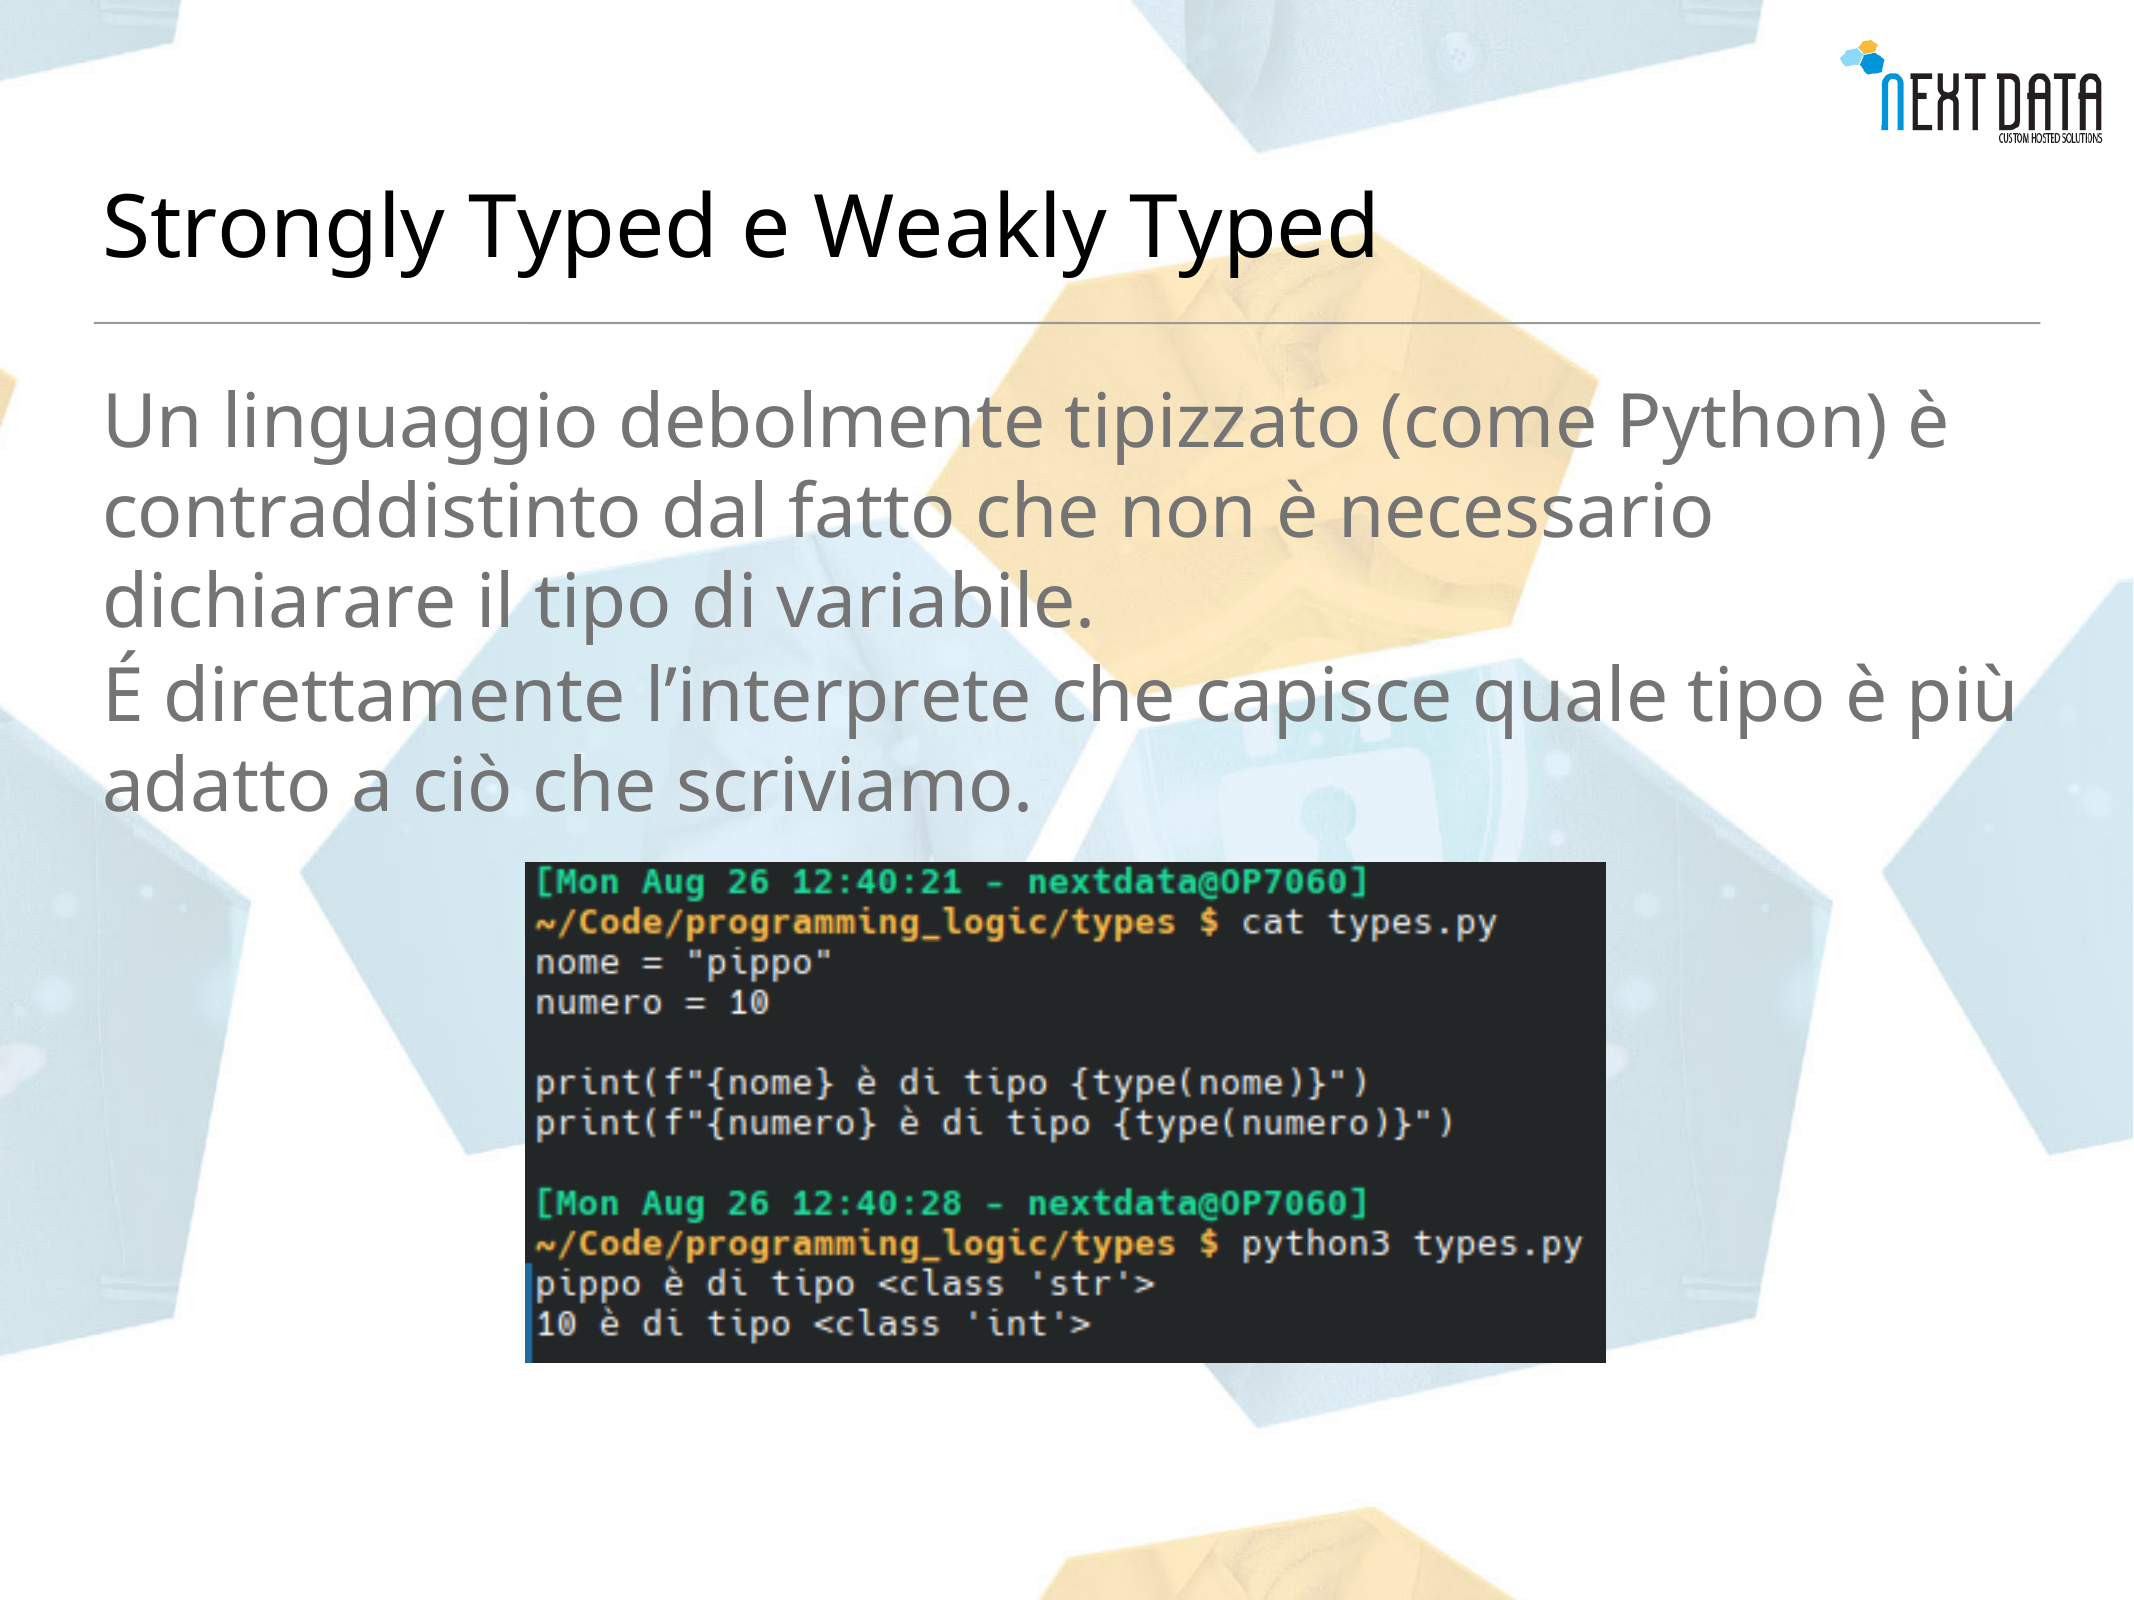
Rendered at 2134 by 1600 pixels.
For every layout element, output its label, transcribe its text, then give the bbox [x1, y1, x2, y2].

text_box Un linguaggio debolmente tipizzato (come Python) è contraddistinto dal fatto che non è necessario dichiarare il tipo di variabile. É direttamente l’interprete che capisce quale tipo è più adatto a ciò che scriviamo. [93, 364, 2040, 1459]
text_box Strongly Typed e Weakly Typed [93, 54, 2040, 284]
picture [0, 0, 2134, 1600]
